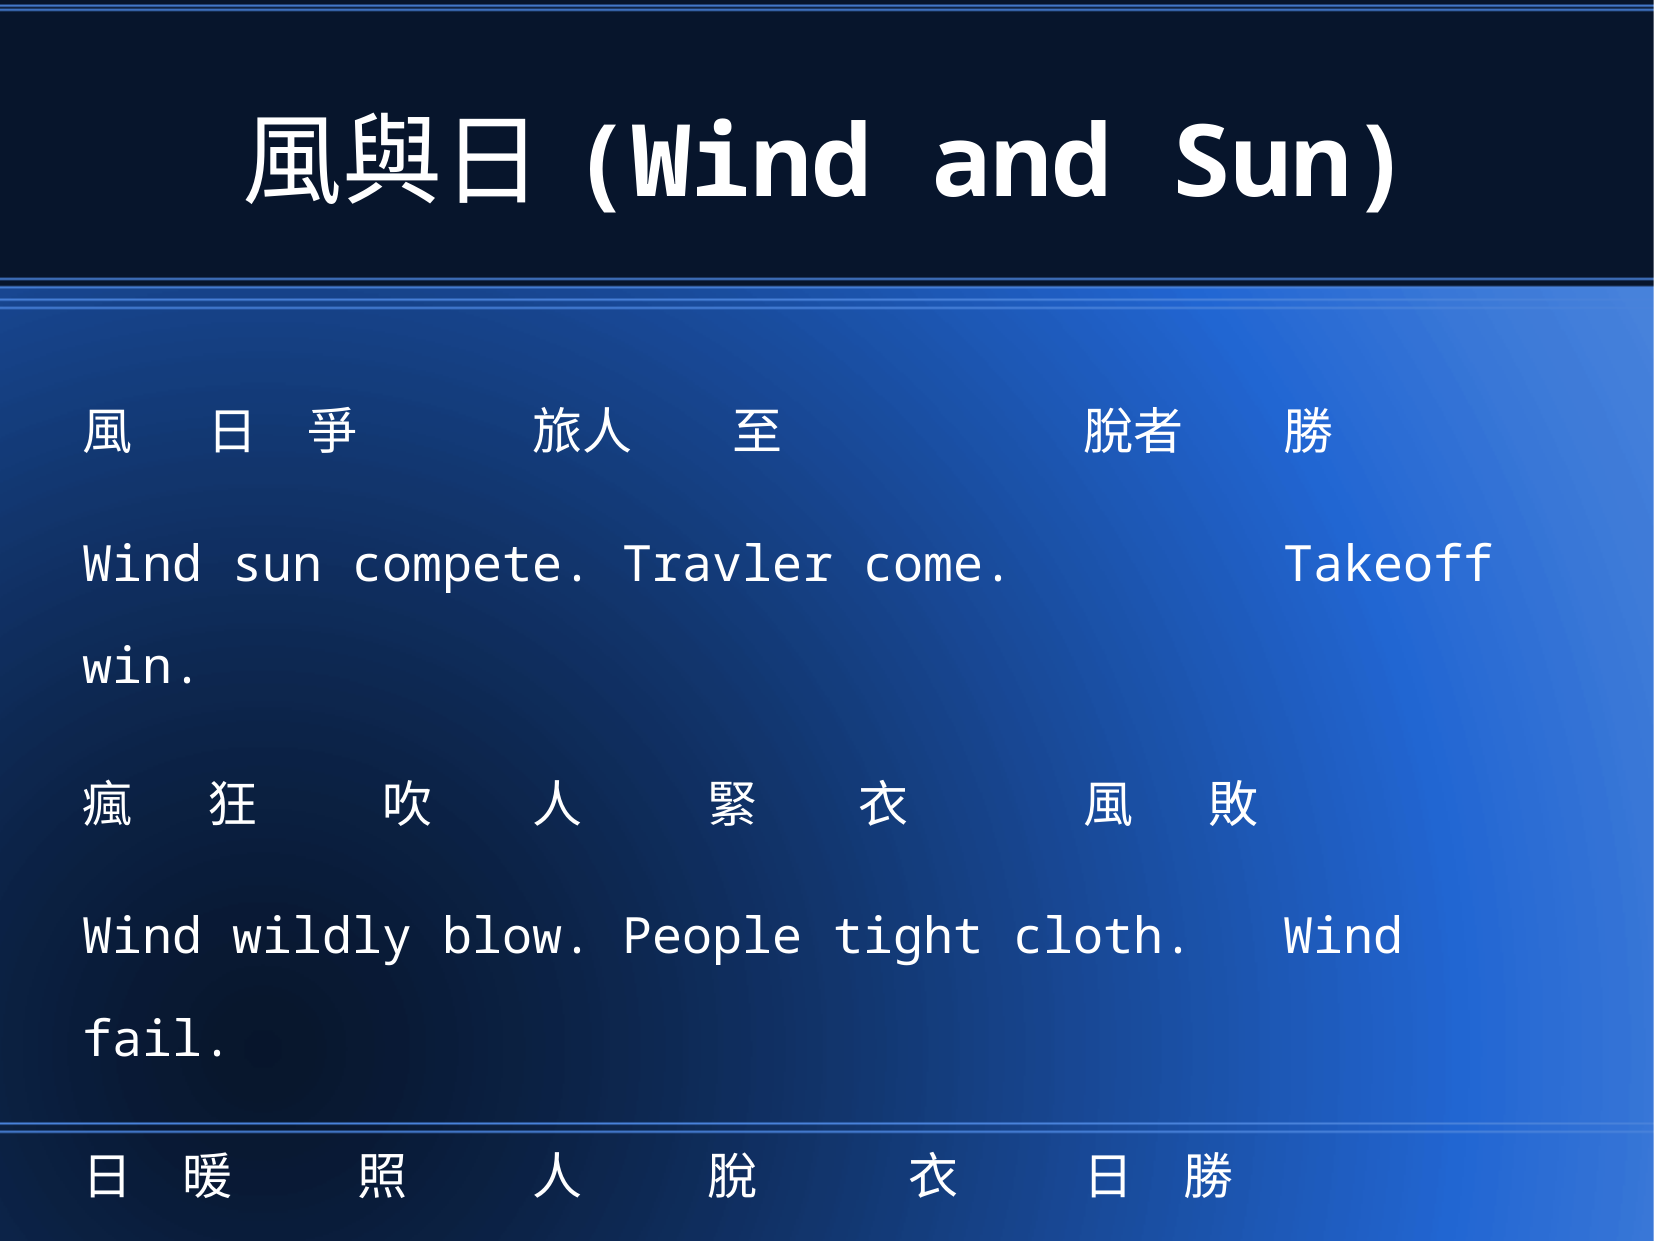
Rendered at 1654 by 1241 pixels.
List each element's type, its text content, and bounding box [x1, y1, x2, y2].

list 風 日 爭 旅人 至 脫者 勝 Wind sun compete. Travler come. Takeoff win. 瘋 狂 吹 人 緊 衣 風 敗 Wind wildly blow. People tight cloth. Wind fail. 日 暖 照 人 脫 衣 日 勝 Sun warmly shine. People takeoff cloth. Sun win. [82, 355, 1571, 1241]
title 風與日(Wind and Sun) [82, 49, 1571, 257]
picture [0, 0, 1654, 1241]
